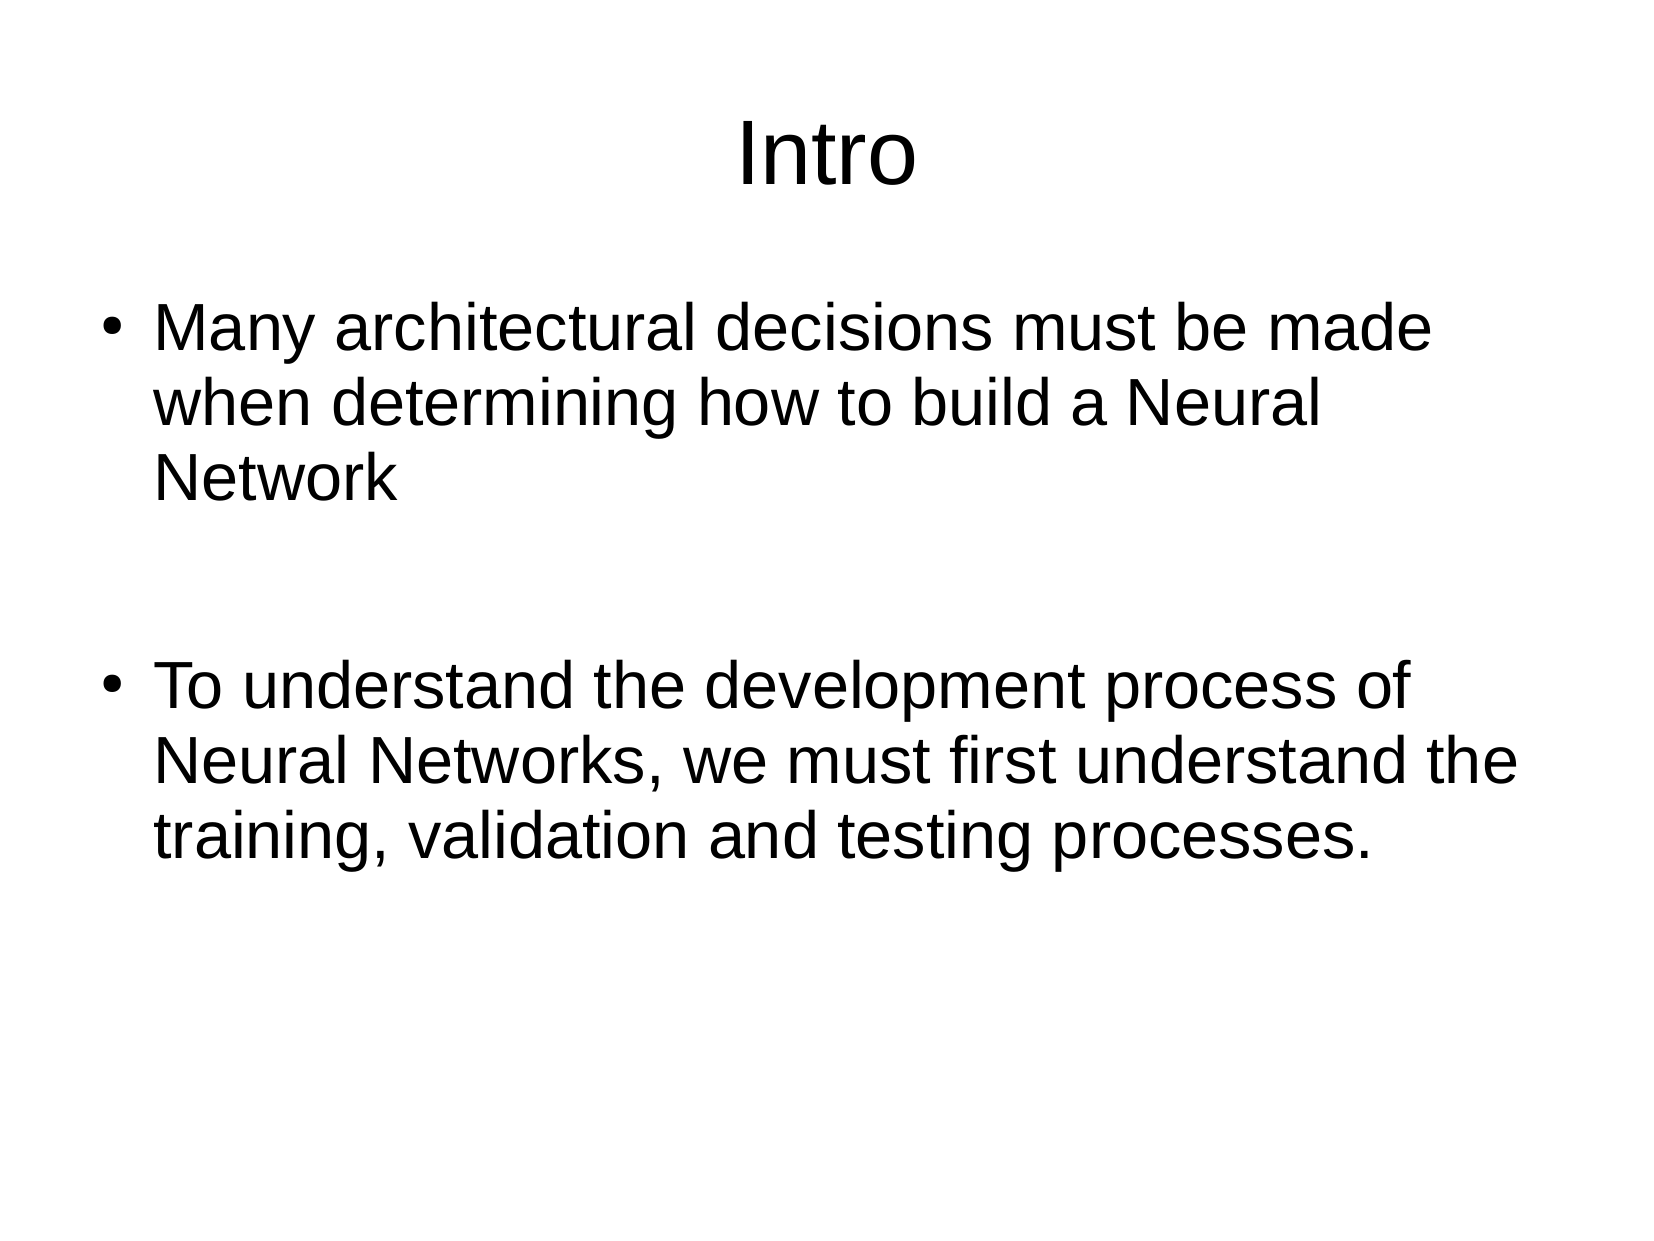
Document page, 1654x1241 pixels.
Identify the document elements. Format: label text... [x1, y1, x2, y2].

title Intro [82, 49, 1571, 257]
list Many architectural decisions must be made when determining how to build a Neural Network To understand the development process of Neural Networks, we must first understand the training, validation and testing processes. [82, 290, 1571, 1010]
